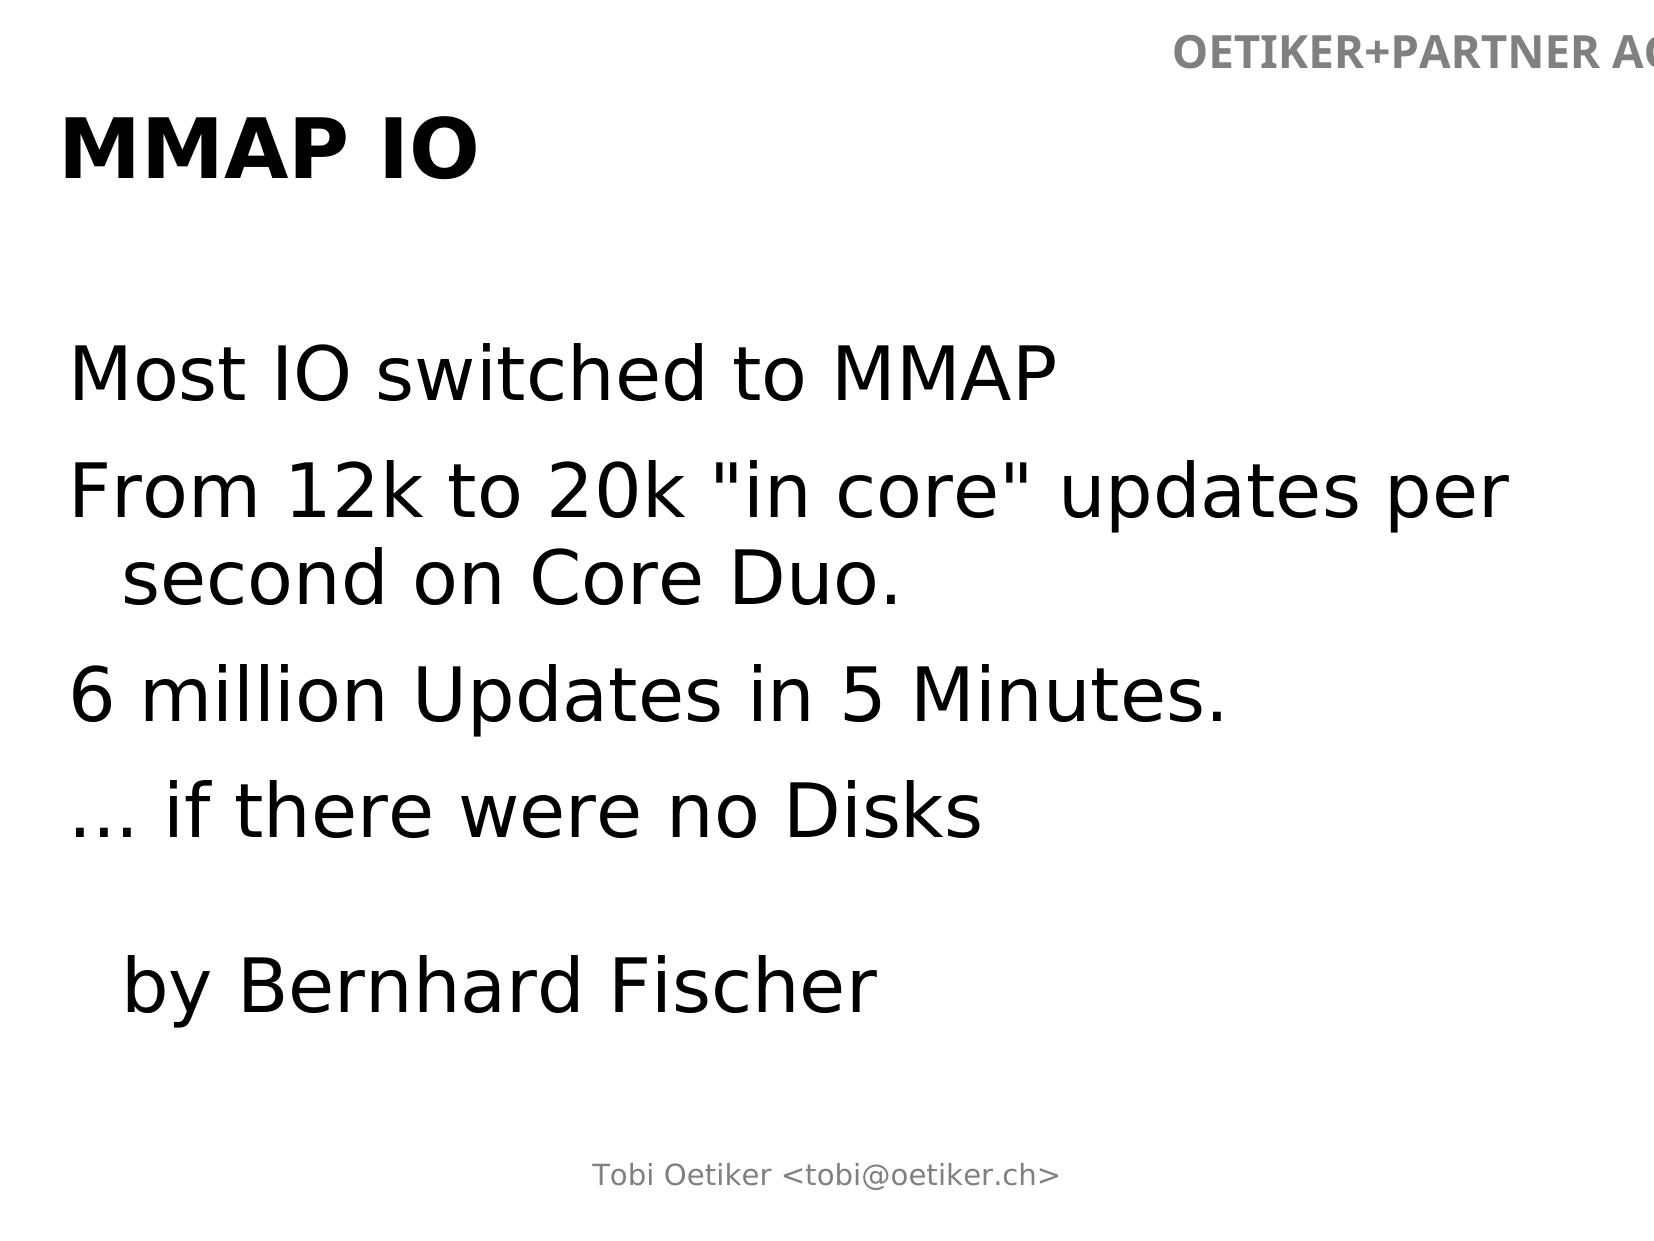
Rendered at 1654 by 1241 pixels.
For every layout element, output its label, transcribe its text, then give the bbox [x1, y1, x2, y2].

title MMAP IO [59, 75, 1607, 225]
list Most IO switched to MMAP From 12k to 20k "in core" updates per second on Core Duo. 6 million Updates in 5 Minutes. ... if there were no Disks by Bernhard Fischer [50, 330, 1571, 1100]
